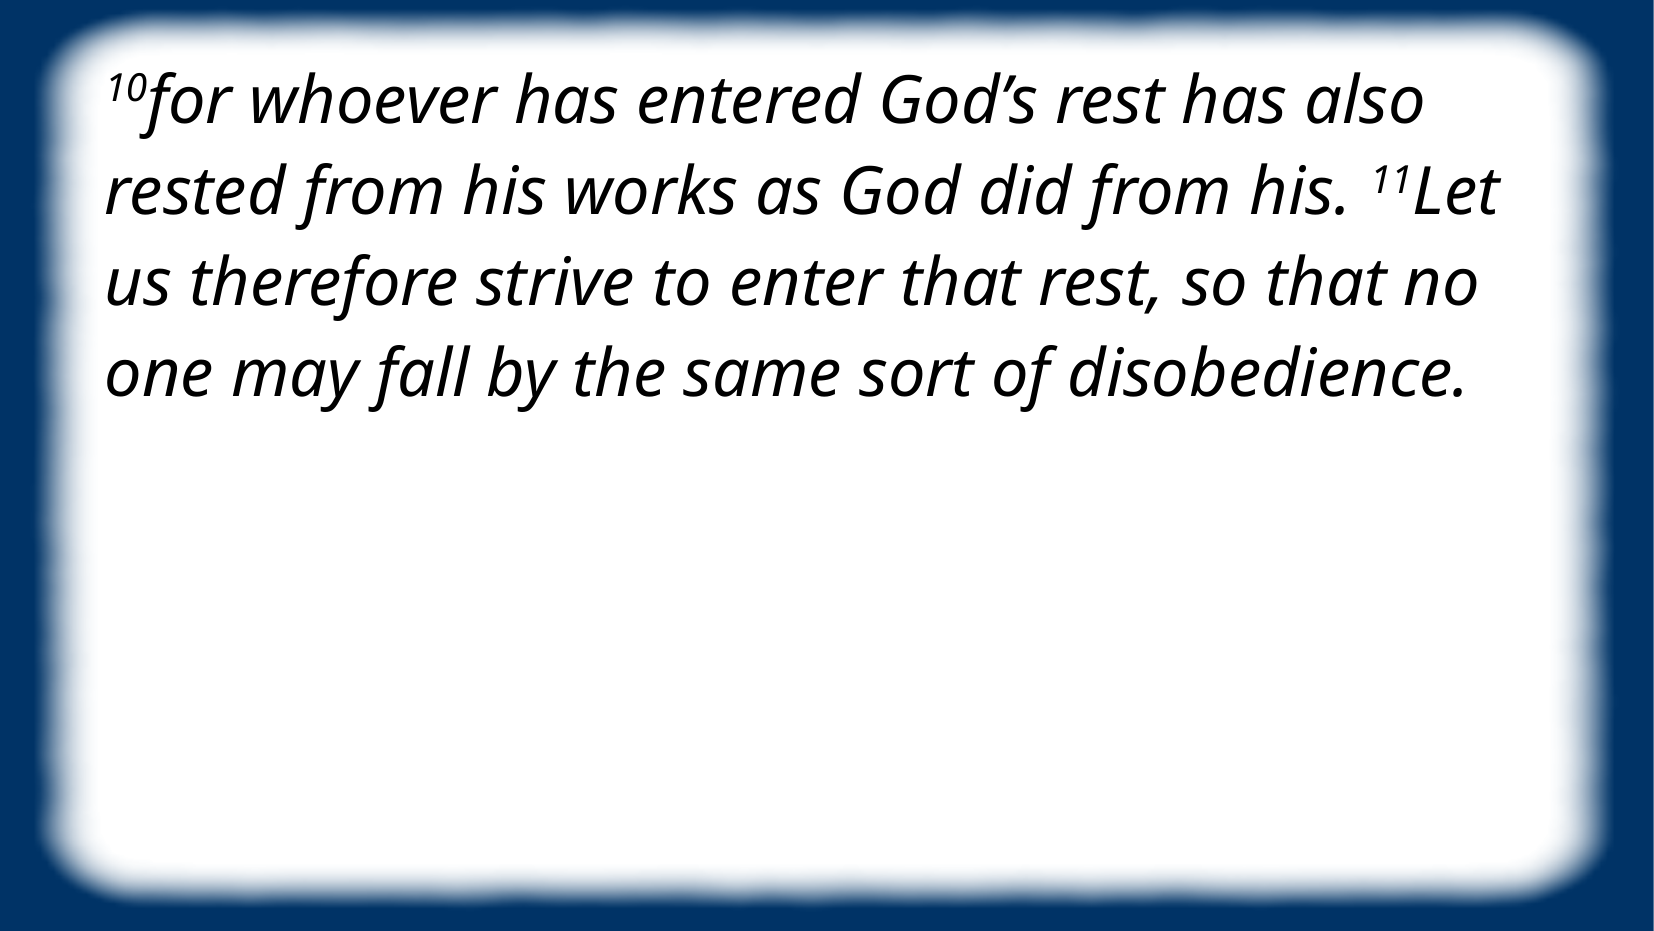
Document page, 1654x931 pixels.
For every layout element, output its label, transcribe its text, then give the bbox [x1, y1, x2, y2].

text_box 10for whoever has entered God’s rest has also rested from his works as God did from his. 11Let us therefore strive to enter that rest, so that no one may fall by the same sort of disobedience. [90, 45, 1591, 415]
picture [0, 0, 1654, 931]
